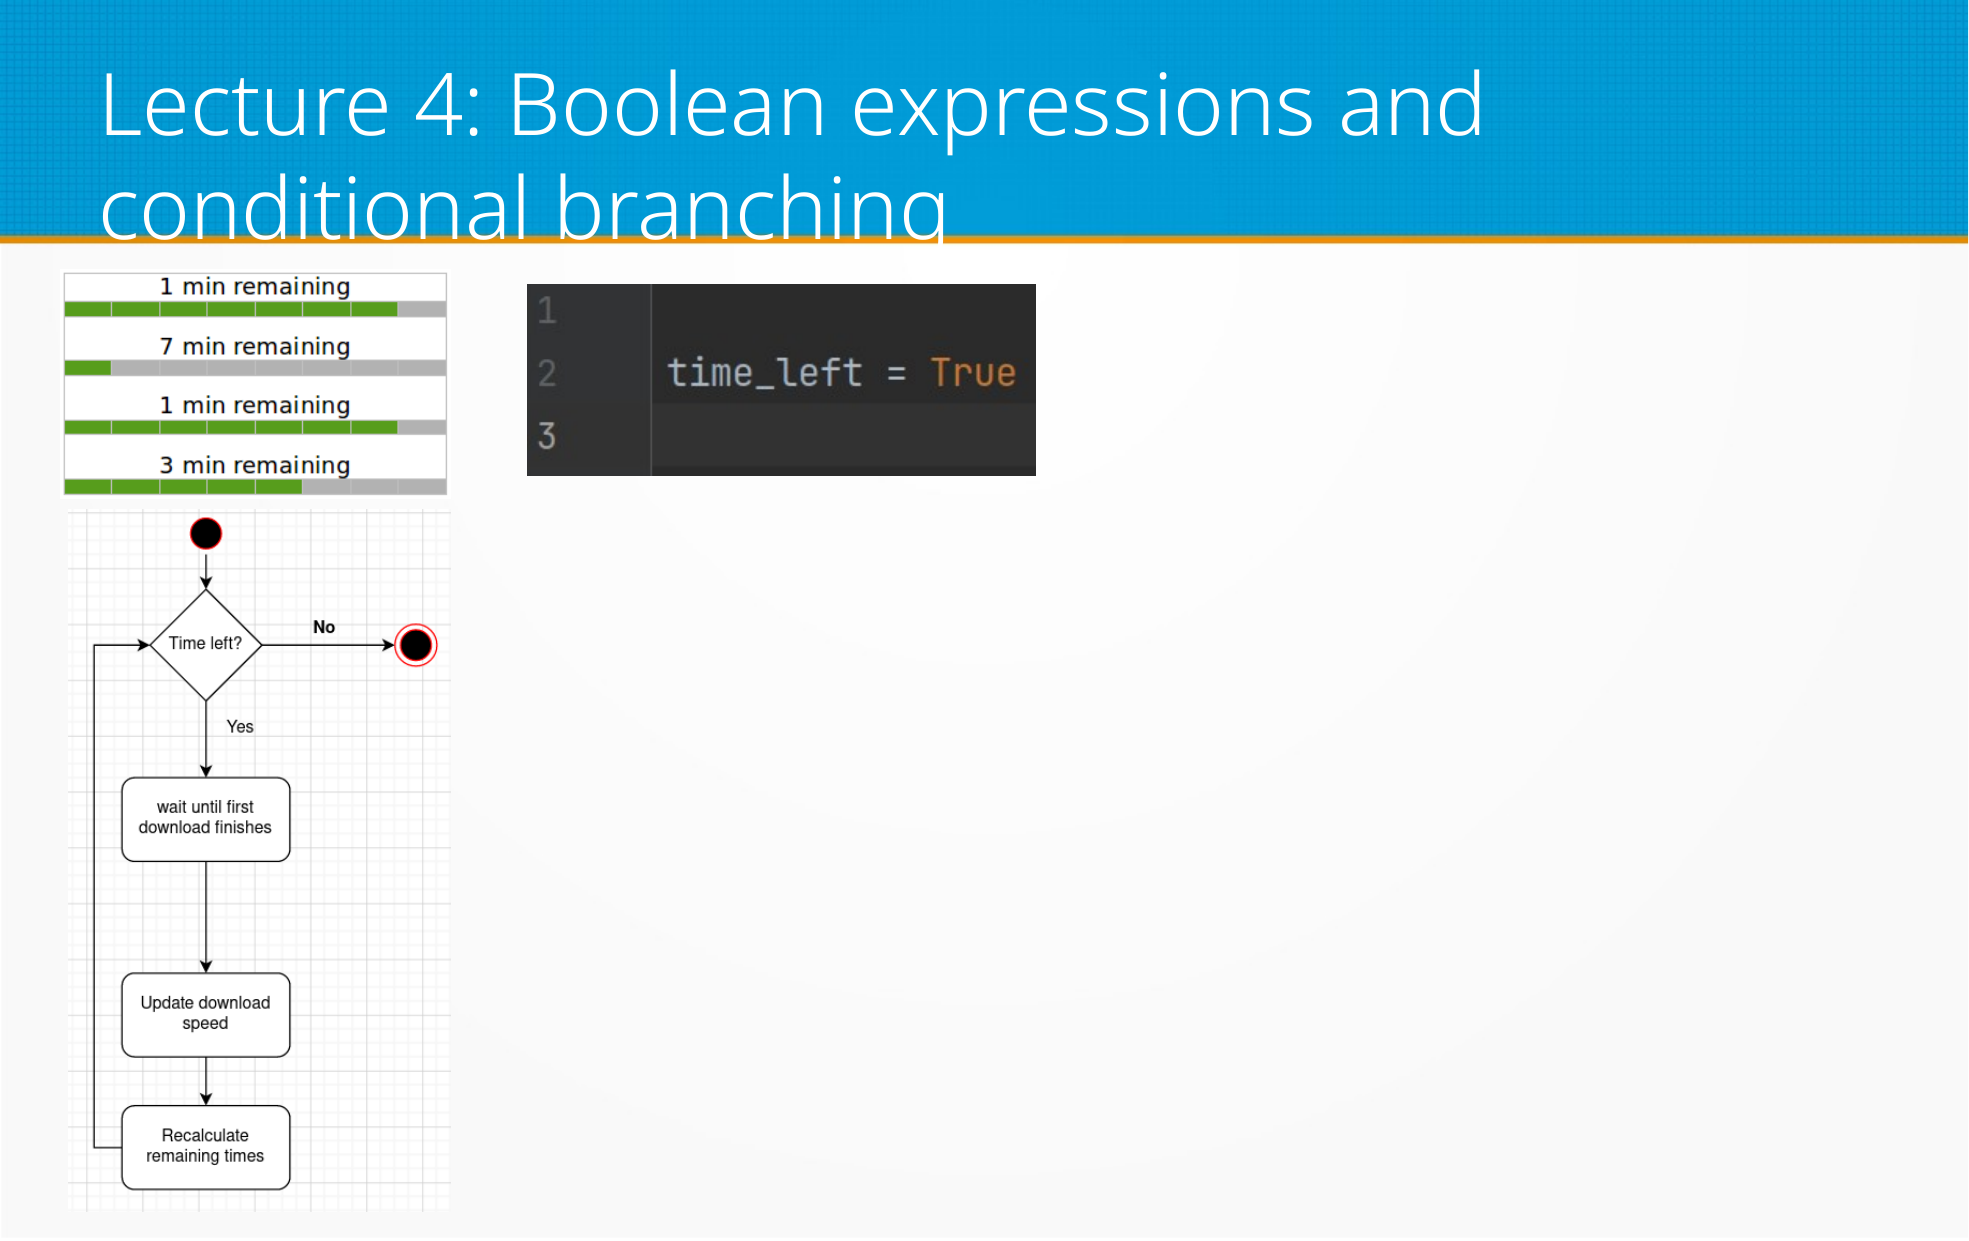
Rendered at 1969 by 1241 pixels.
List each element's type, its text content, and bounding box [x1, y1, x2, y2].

picture [0, 233, 1969, 1241]
title Lecture 4: Boolean expressions and conditional branching [98, 49, 1870, 257]
list [98, 290, 1870, 1156]
